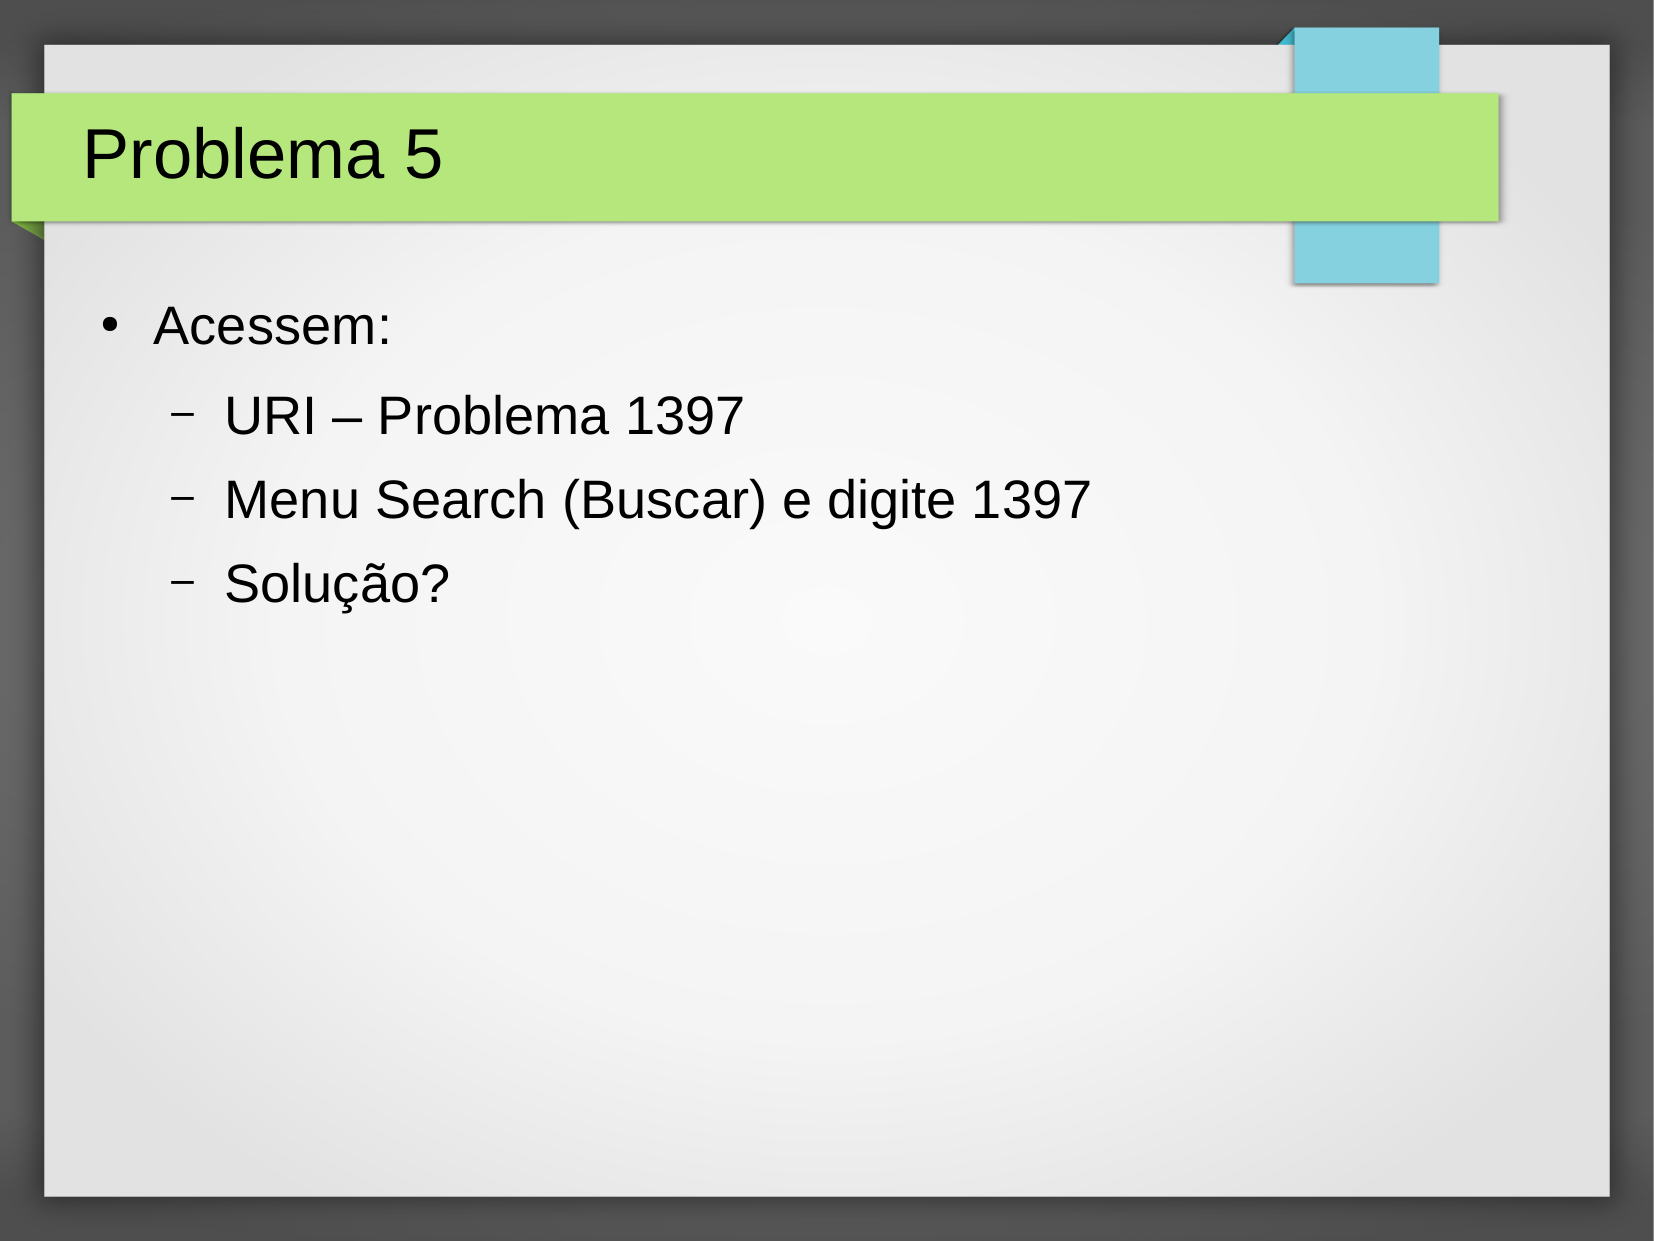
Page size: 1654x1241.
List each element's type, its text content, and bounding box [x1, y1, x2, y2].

list Acessem: URI – Problema 1397 Menu Search (Buscar) e digite 1397 Solução? [82, 295, 1571, 1015]
picture [0, 0, 1654, 1241]
title Problema 5 [82, 94, 1264, 213]
